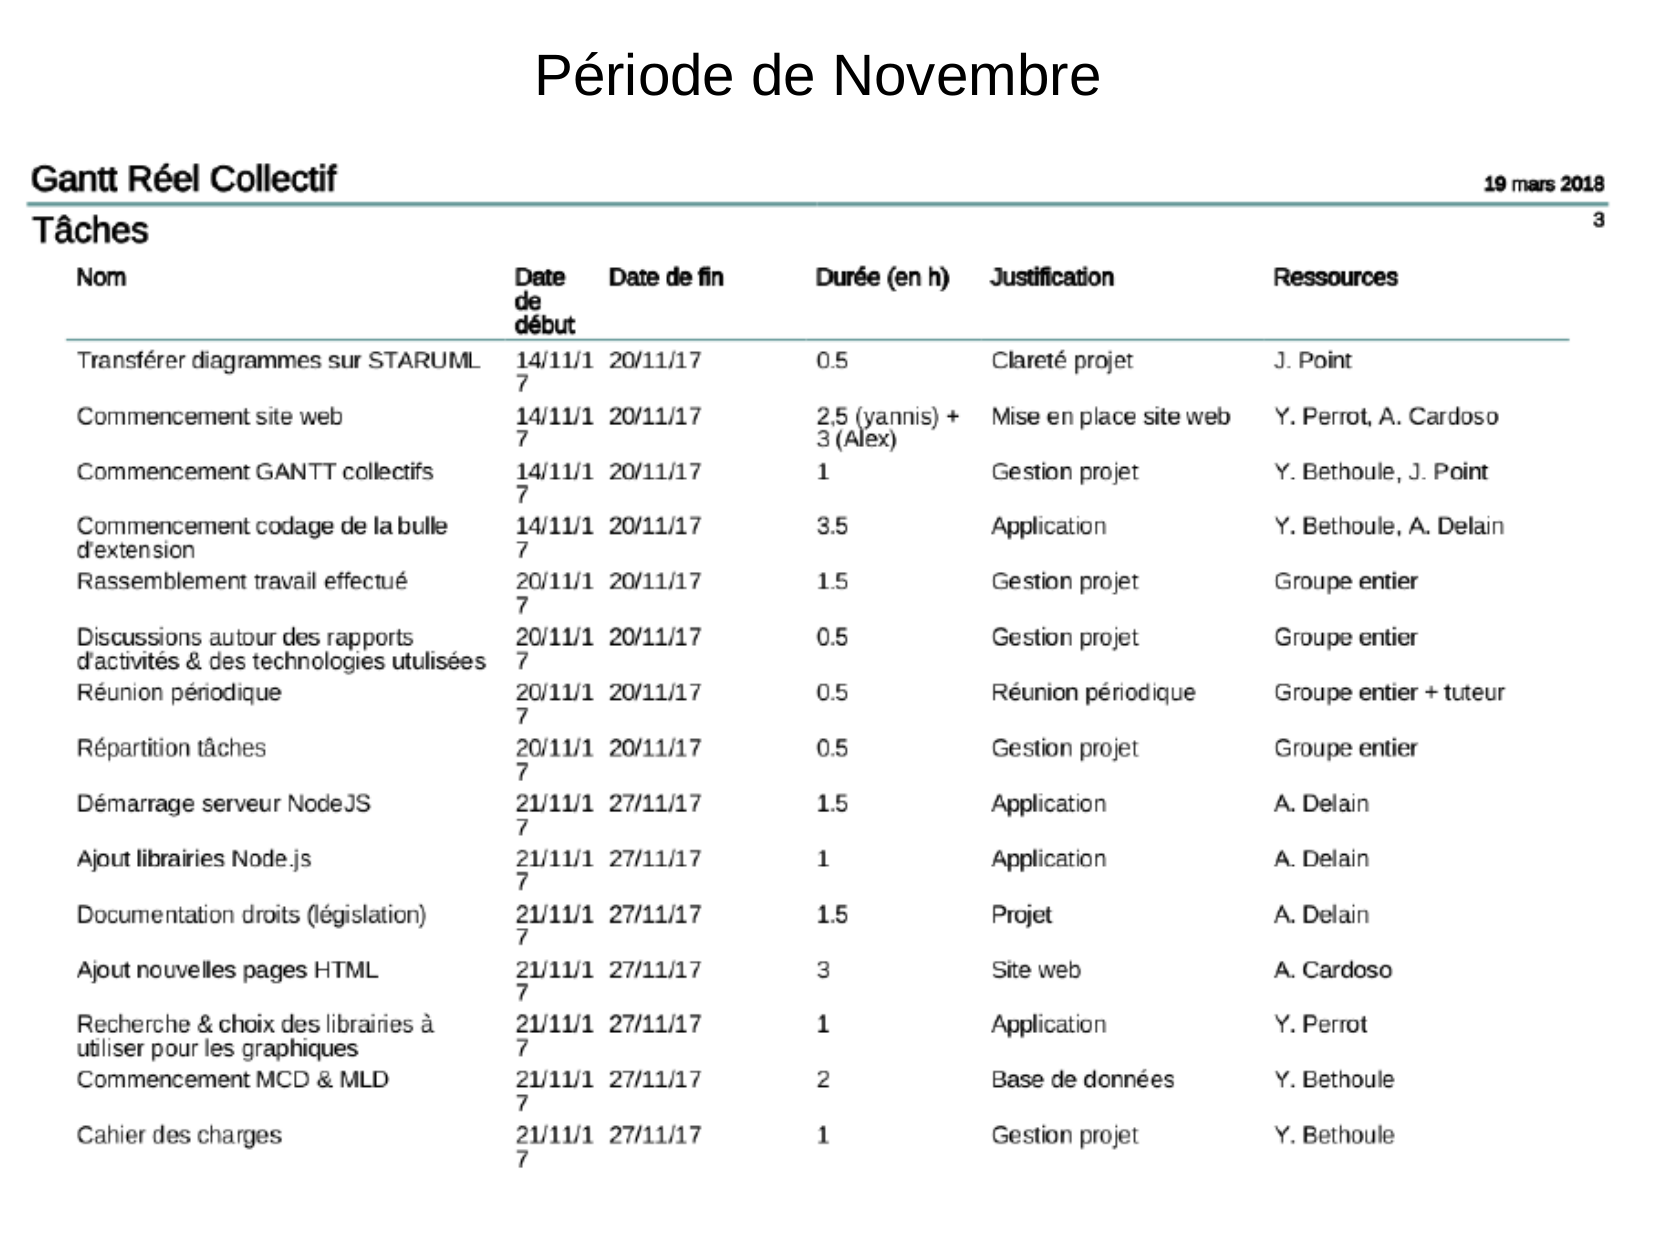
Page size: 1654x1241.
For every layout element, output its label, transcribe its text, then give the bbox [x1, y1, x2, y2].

picture [23, 153, 1623, 1179]
text_box Période de Novembre [519, 35, 1134, 116]
